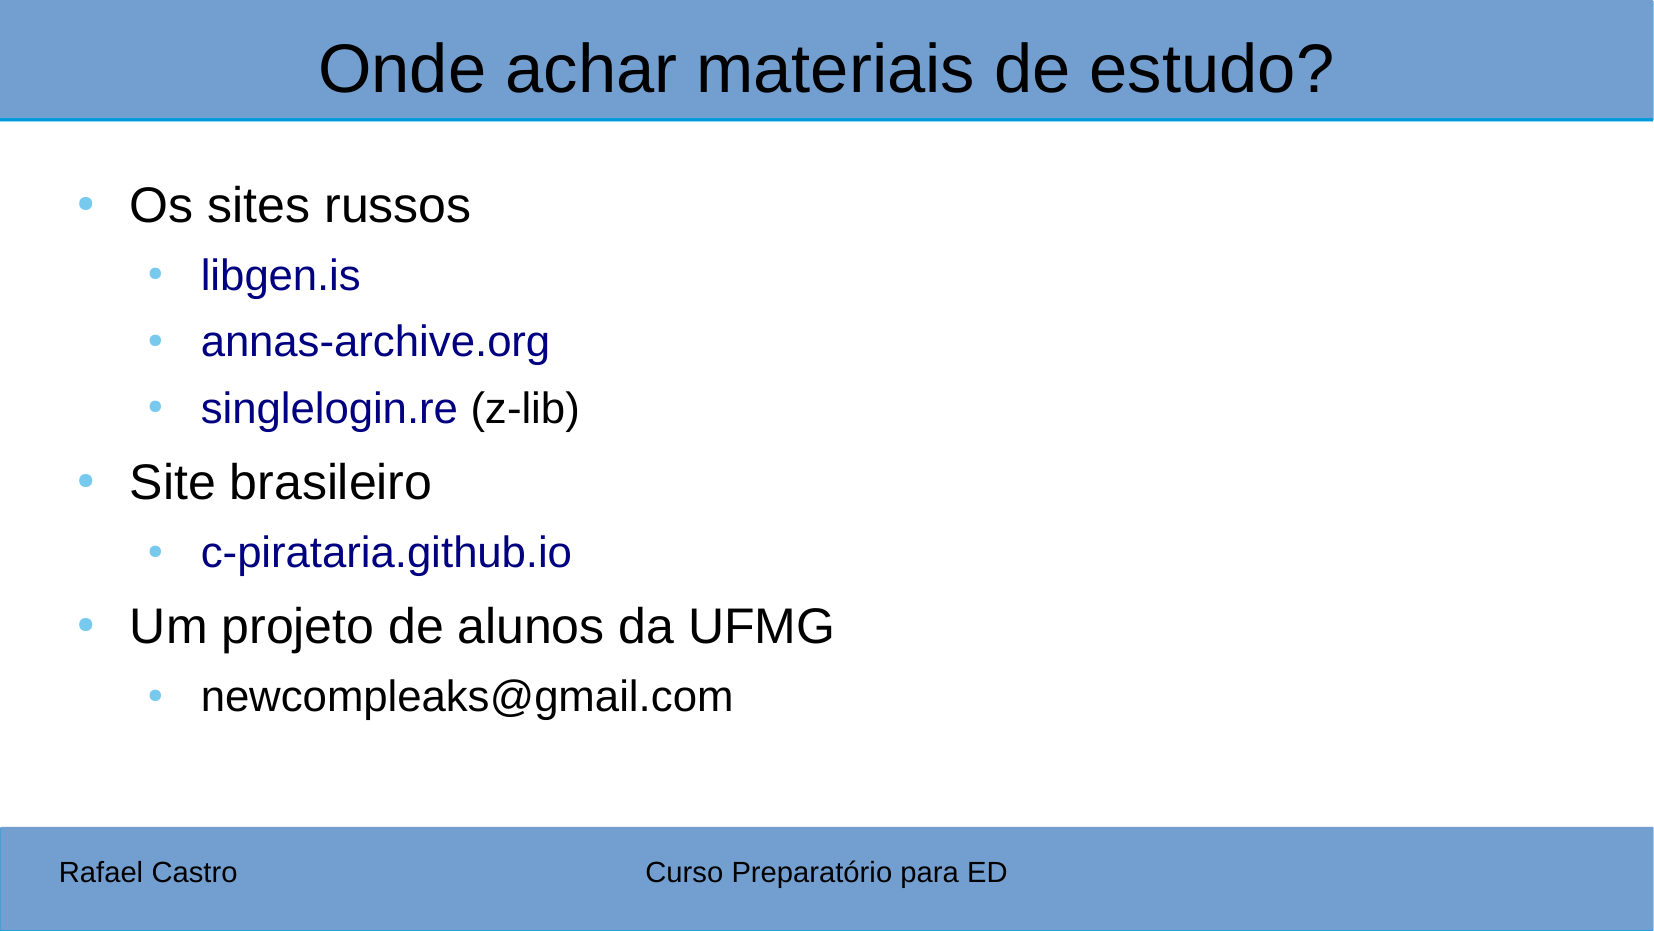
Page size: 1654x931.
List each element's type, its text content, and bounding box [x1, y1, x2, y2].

list Os sites russos libgen.is annas-archive.org singlelogin.re (z-lib) Site brasileiro c-pirataria.github.io Um projeto de alunos da UFMG newcompleaks@gmail.com [59, 177, 1595, 768]
title Onde achar materiais de estudo? [59, 29, 1595, 108]
